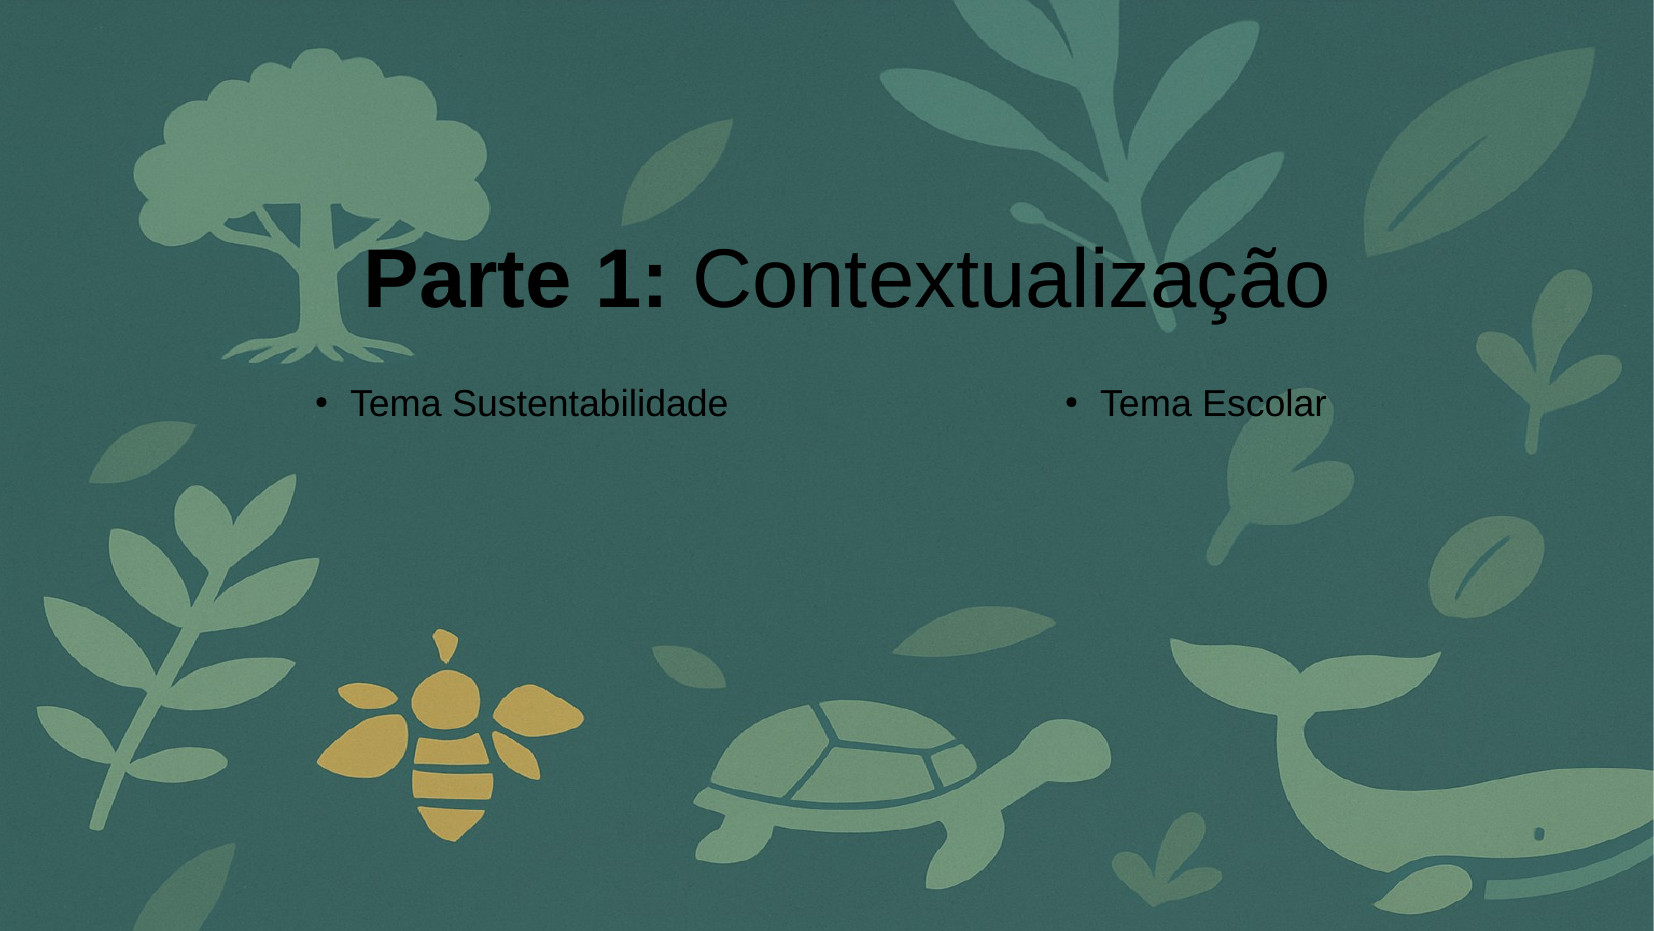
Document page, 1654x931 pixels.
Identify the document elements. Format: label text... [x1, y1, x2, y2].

picture [0, 0, 1654, 931]
subtitle Parte 1: Contextualização [157, 150, 1538, 409]
text_box Tema Escolar [1050, 375, 1463, 451]
text_box Tema Sustentabilidade [300, 375, 826, 676]
